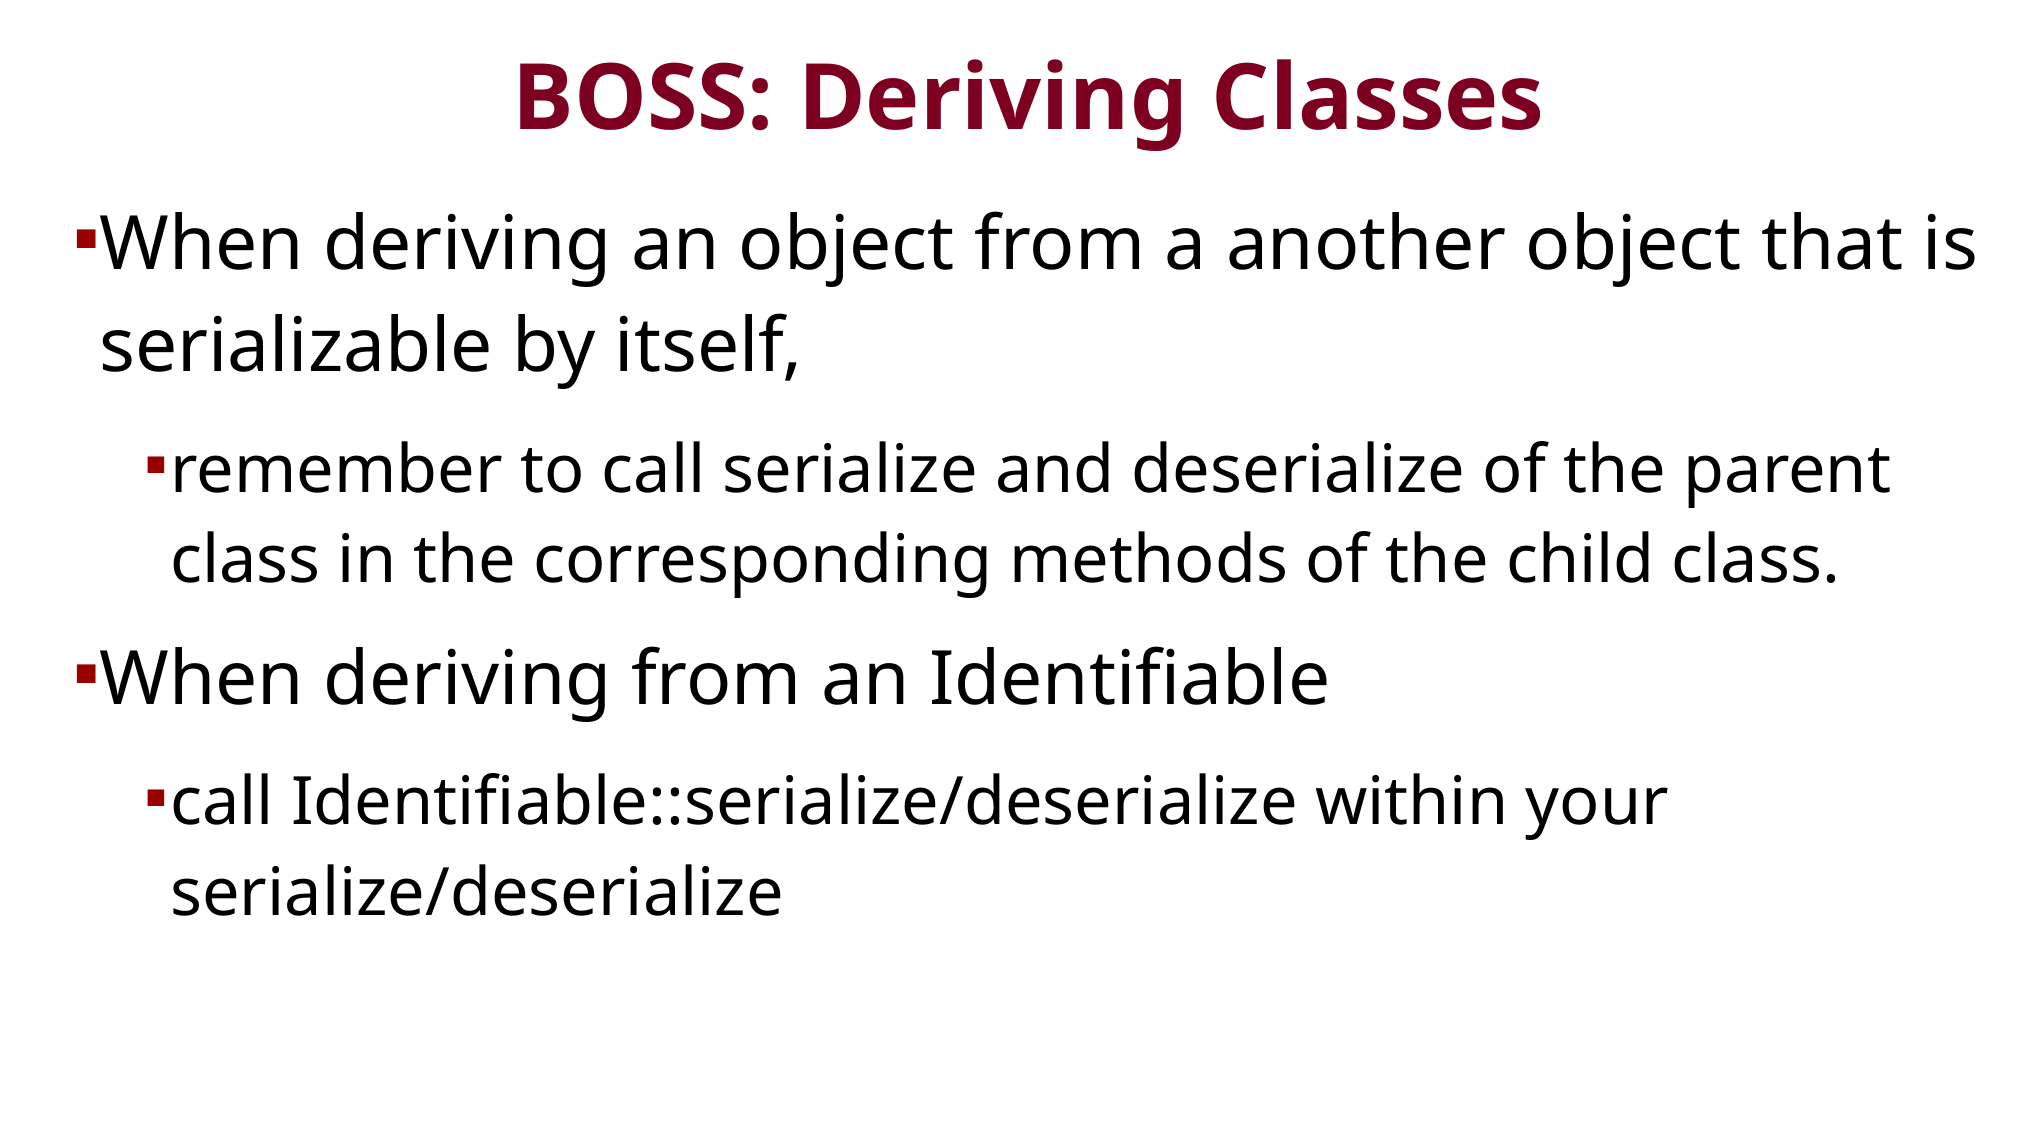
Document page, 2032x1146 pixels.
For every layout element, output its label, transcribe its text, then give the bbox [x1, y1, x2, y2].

list When deriving an object from a another object that is serializable by itself, remember to call serialize and deserialize of the parent class in the corresponding methods of the child class. When deriving from an Identifiable call Identifiable::serialize/deserialize within your serialize/deserialize [59, 188, 1985, 1111]
title BOSS: Deriving Classes [37, 10, 2020, 178]
